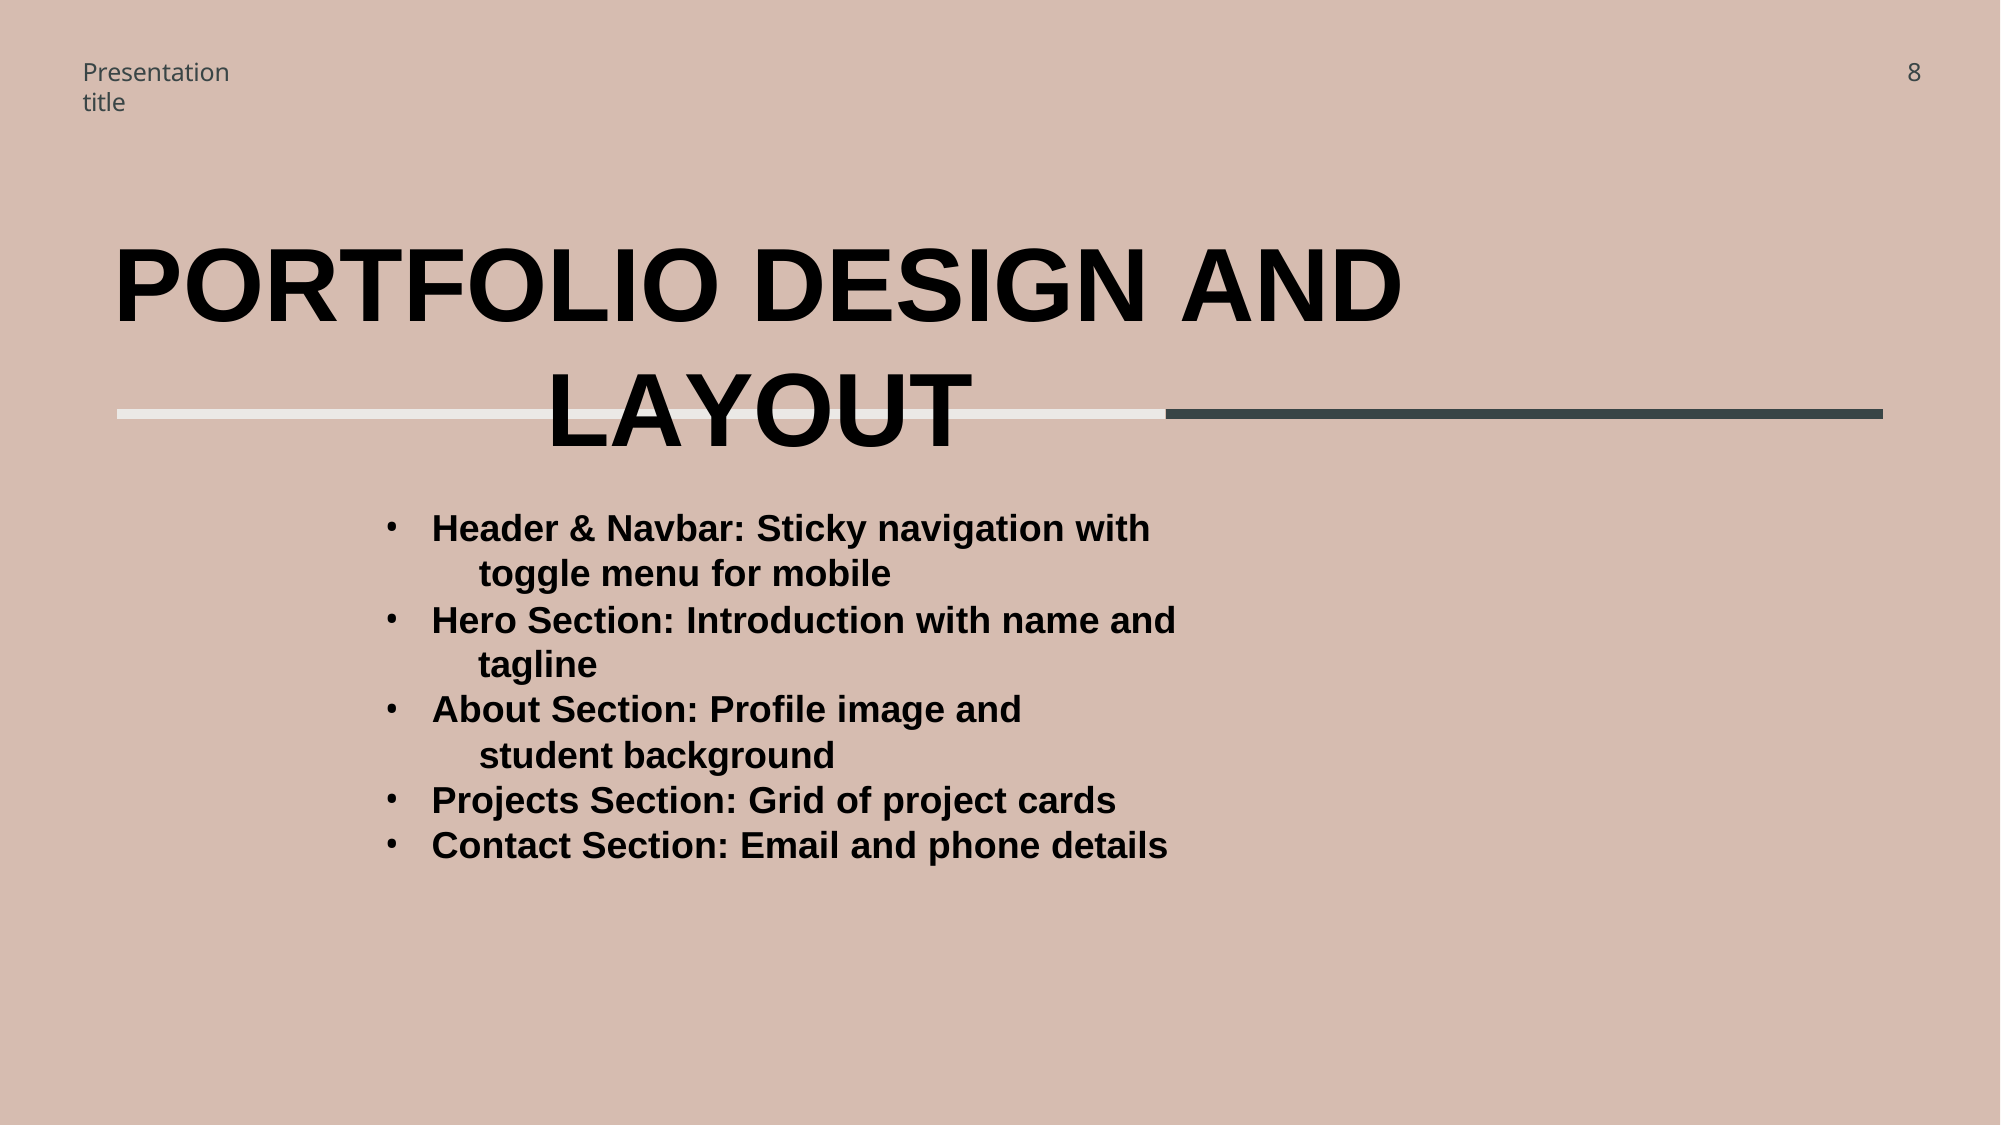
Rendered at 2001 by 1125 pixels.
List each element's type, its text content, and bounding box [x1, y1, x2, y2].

text_box 8 [1905, 54, 1924, 89]
text_box Presentation title [80, 54, 267, 89]
title PORTFOLIO DESIGN AND LAYOUT [111, 215, 1851, 345]
list Header & Navbar: Sticky navigation with toggle menu for mobile Hero Section: Introduction with name and tagline About Section: Profile image and student background Projects Section: Grid of project cards Contact Section: Email and phone details [380, 501, 1305, 825]
